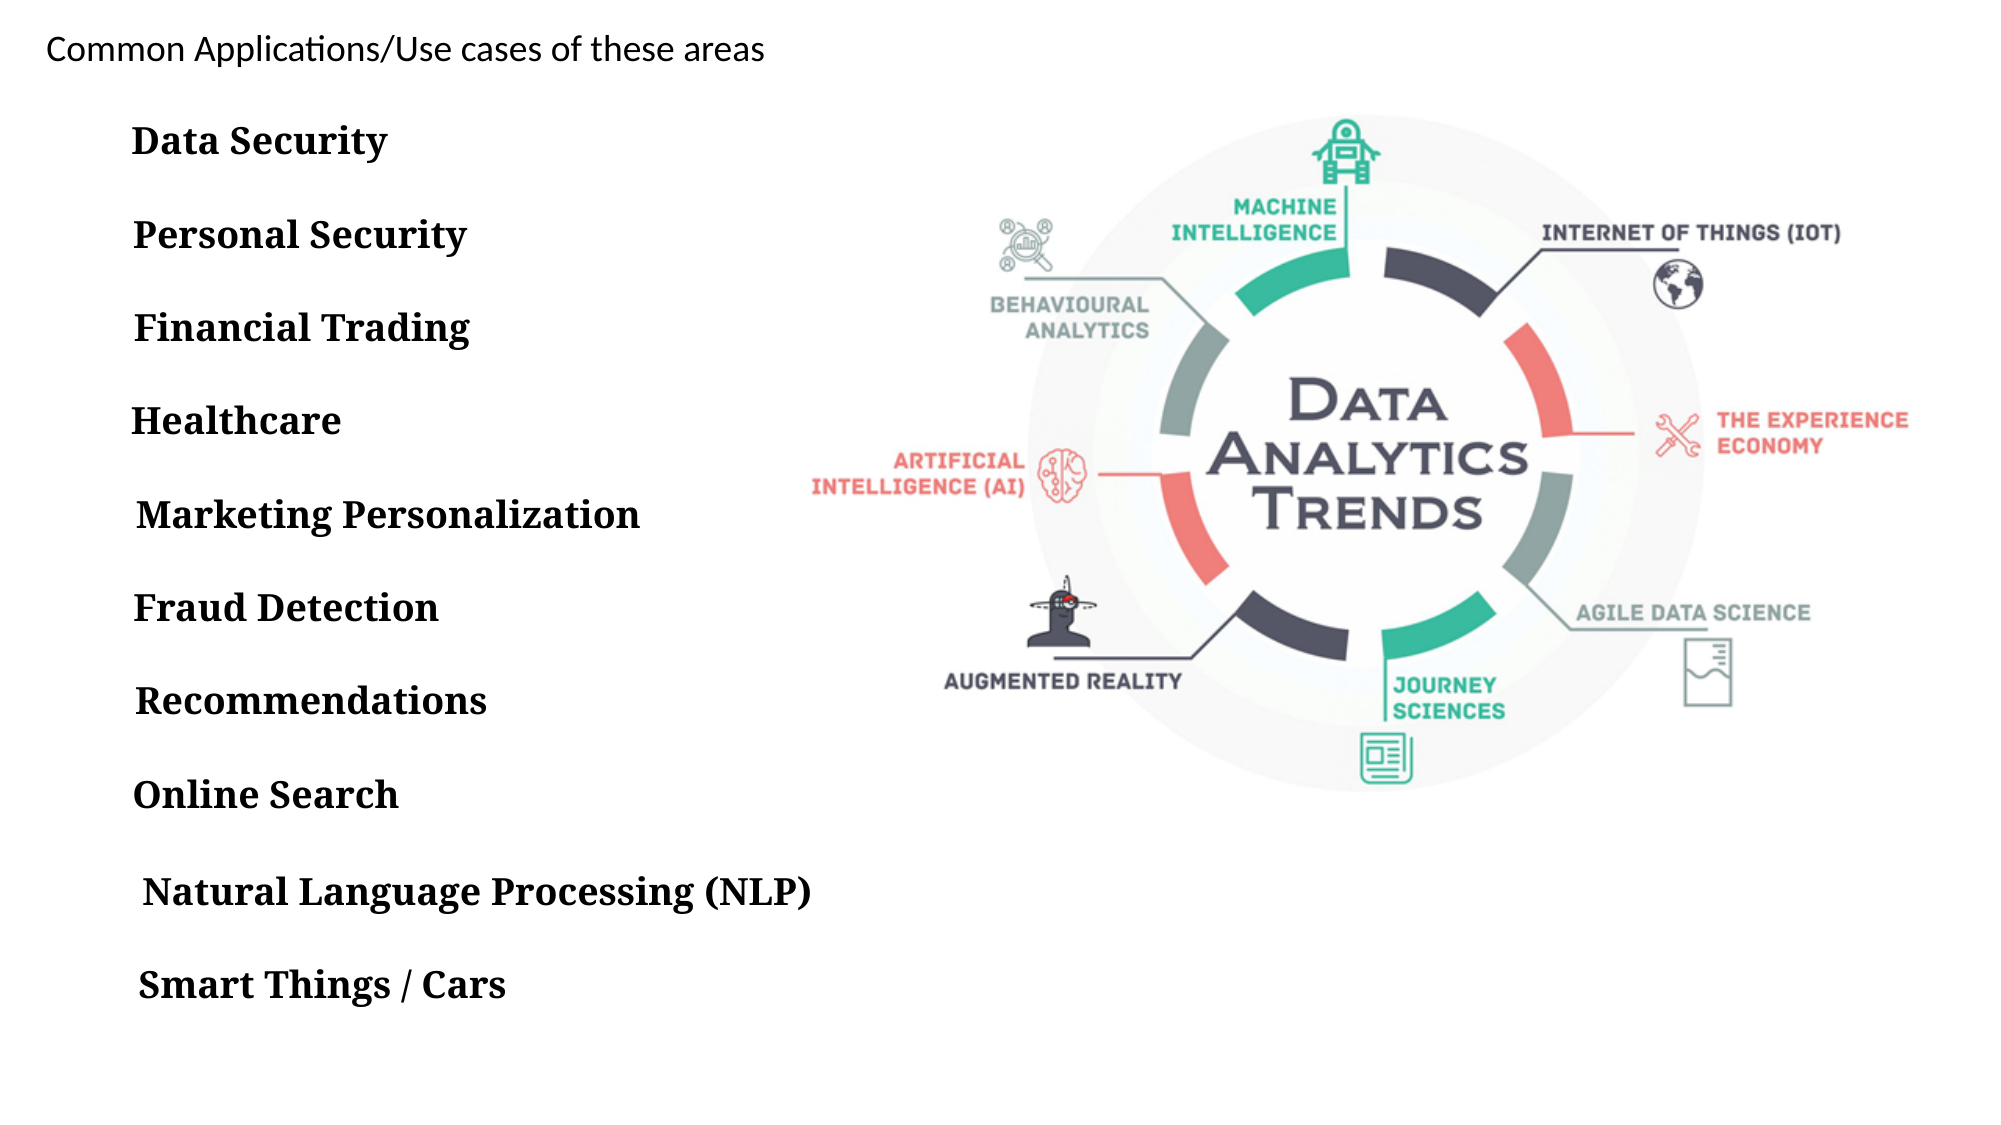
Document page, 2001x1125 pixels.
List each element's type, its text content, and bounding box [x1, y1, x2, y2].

text_box Smart Things / Cars [123, 953, 522, 1014]
picture [712, 81, 1943, 813]
text_box Online Search [117, 763, 415, 823]
text_box Data Security [116, 109, 403, 170]
text_box Financial Trading [118, 296, 486, 357]
text_box Recommendations [120, 669, 503, 730]
text_box Personal Security [118, 203, 483, 264]
text_box Common Applications/Use cases of these areas [31, 16, 782, 77]
text_box Natural Language Processing (NLP) [127, 860, 828, 921]
text_box Healthcare [116, 389, 358, 450]
text_box Fraud Detection [118, 576, 455, 637]
text_box Marketing Personalization [121, 483, 657, 544]
